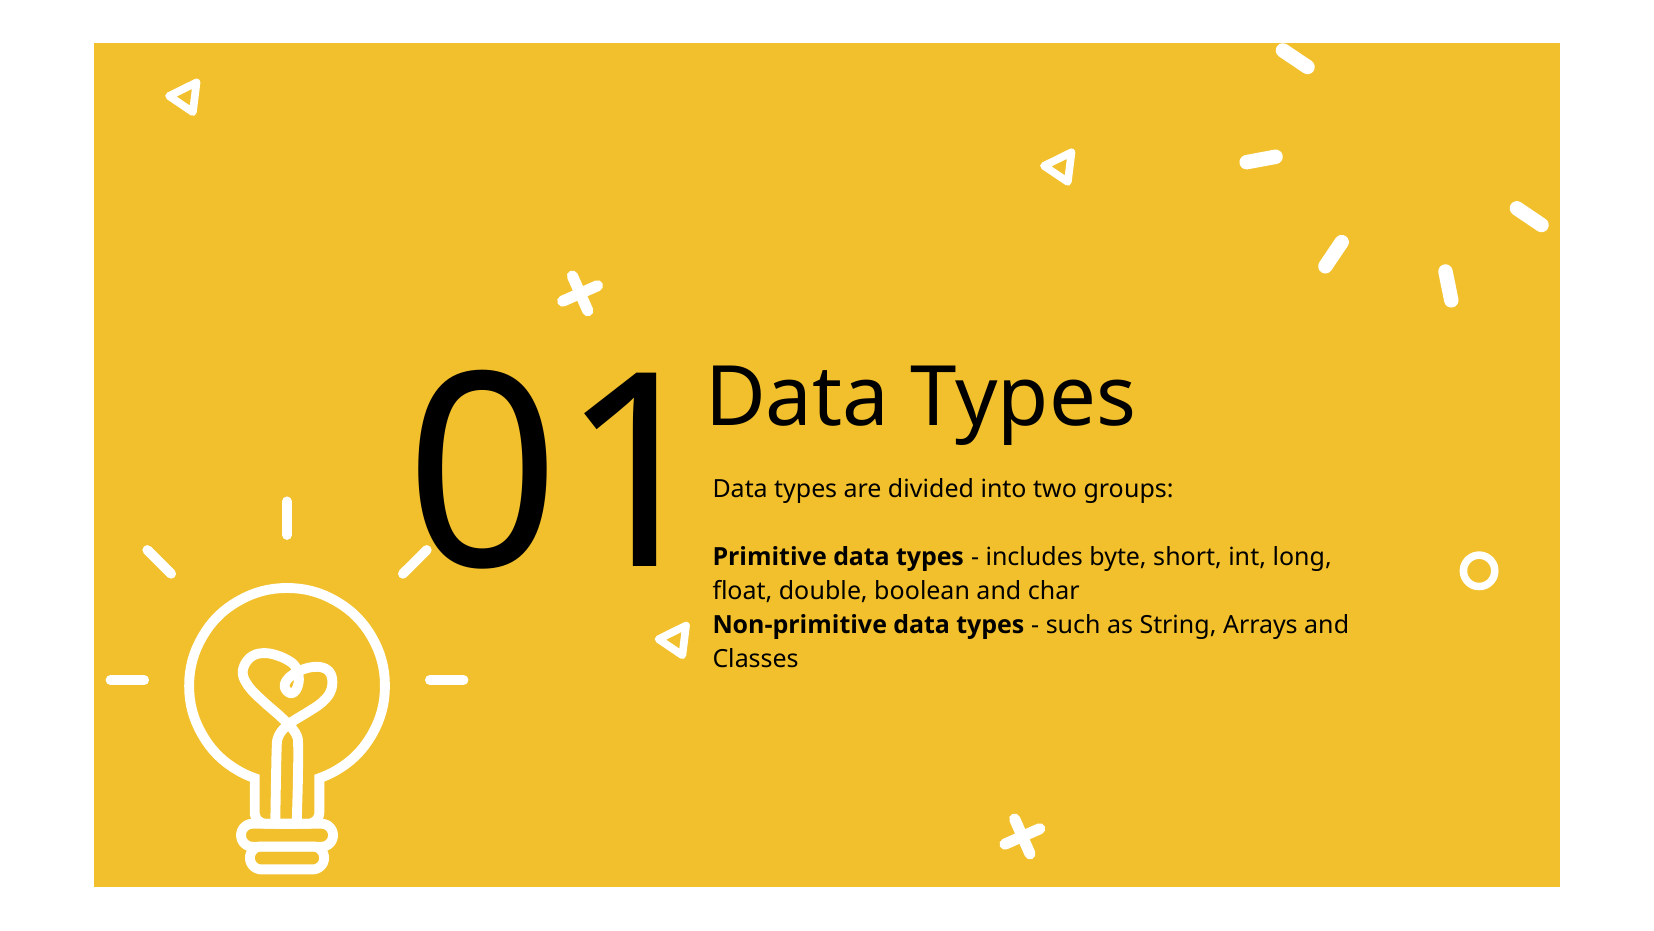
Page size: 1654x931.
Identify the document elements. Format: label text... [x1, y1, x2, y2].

text_box Data types are divided into two groups: Primitive data types - includes byte, short, int, long, float, double, boolean and char Non-primitive data types - such as String, Arrays and Classes [712, 470, 1373, 676]
title 01 [405, 276, 751, 646]
title Data Types [751, 336, 1426, 451]
